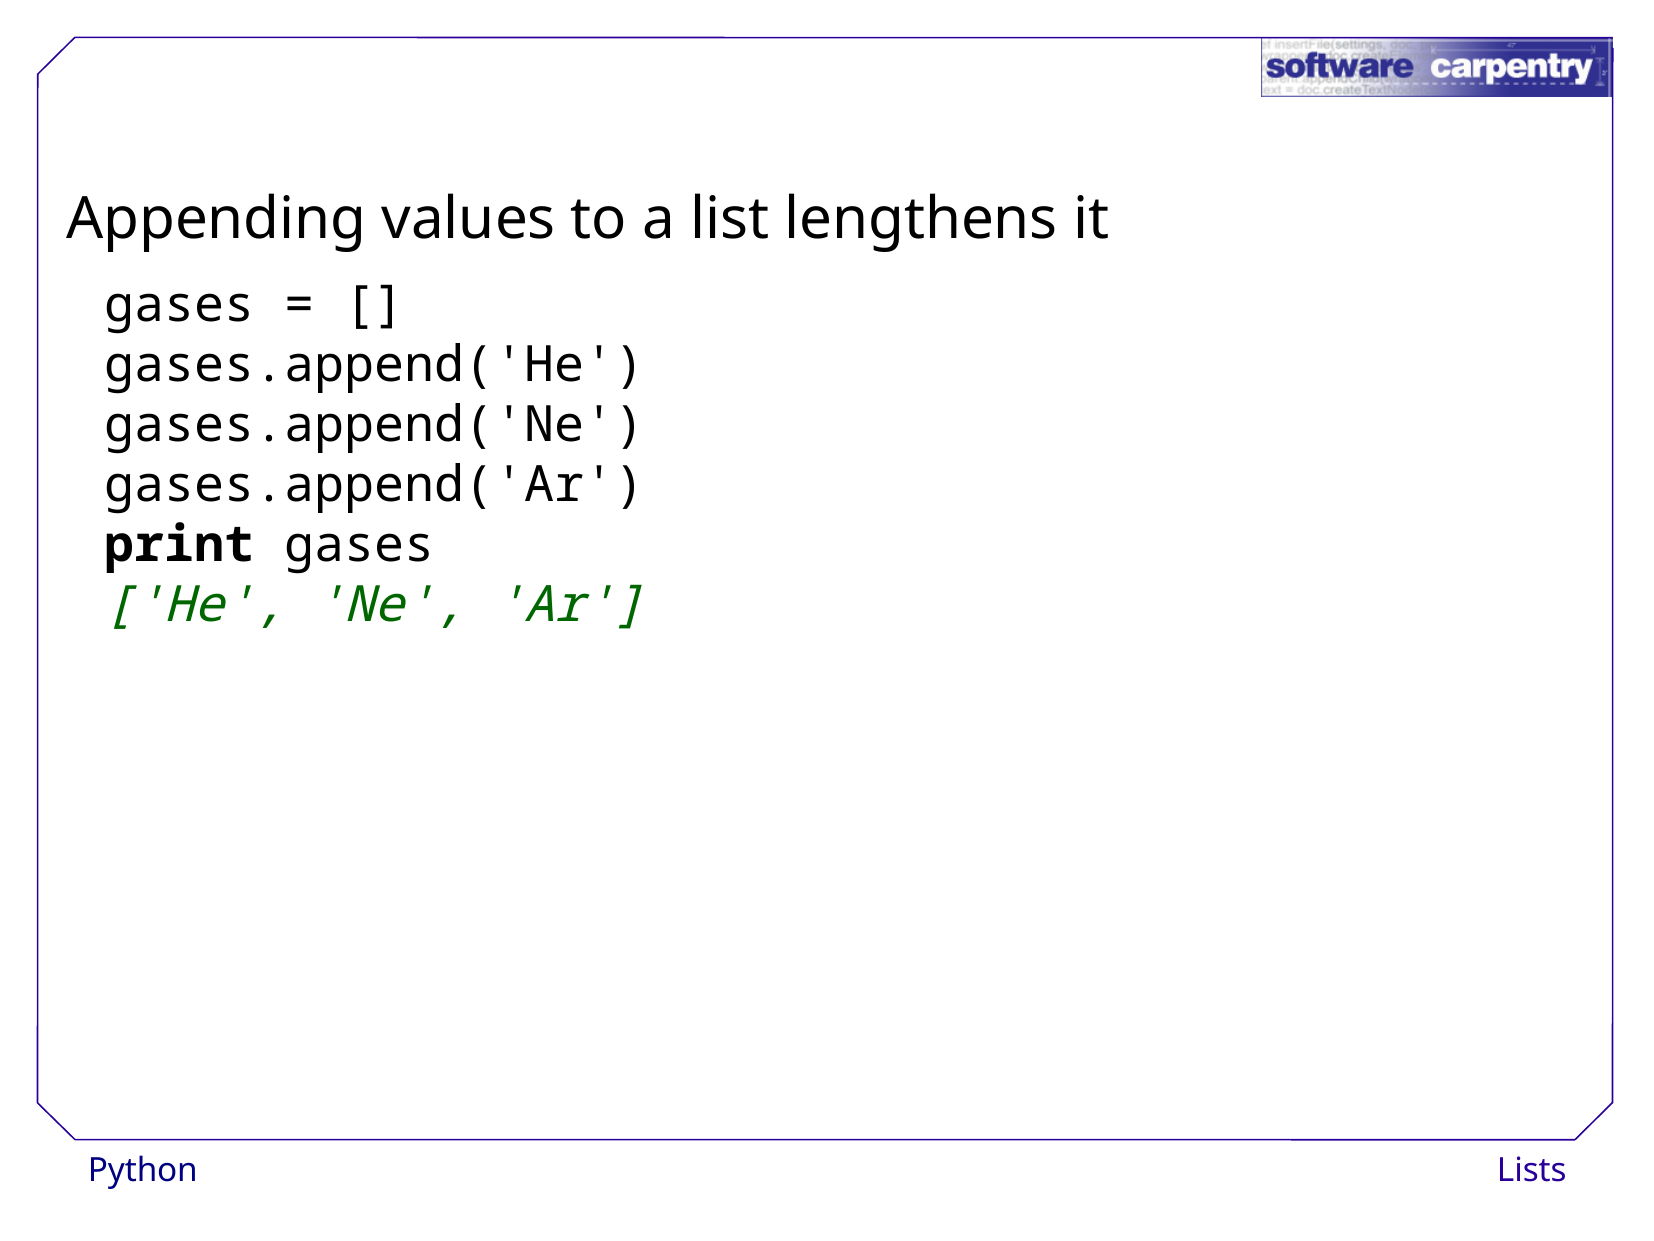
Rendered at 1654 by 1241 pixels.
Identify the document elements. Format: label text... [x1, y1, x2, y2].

text_box gases = [] gases.append('He') gases.append('Ne') gases.append('Ar') print gases ['He', 'Ne', 'Ar'] [89, 263, 1512, 658]
picture [1261, 39, 1613, 97]
text_box Appending values to a list lengthens it [51, 138, 1275, 259]
